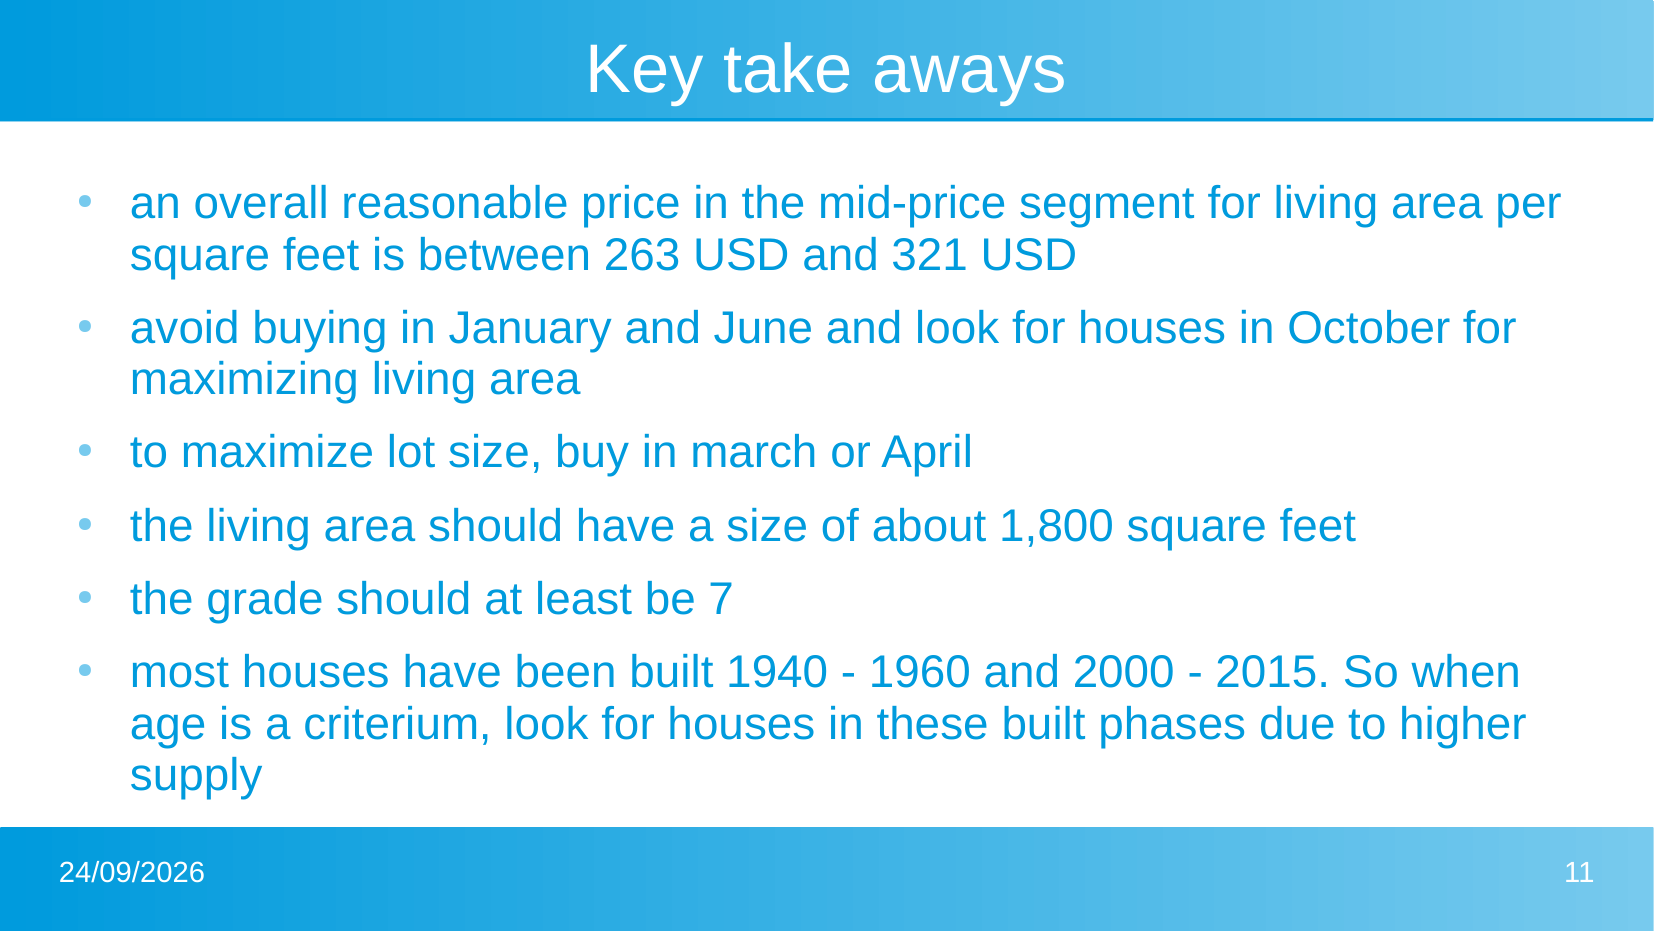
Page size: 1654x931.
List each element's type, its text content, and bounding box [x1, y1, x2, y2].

title Key take aways [59, 29, 1595, 108]
list an overall reasonable price in the mid-price segment for living area per square feet is between 263 USD and 321 USD avoid buying in January and June and look for houses in October for maximizing living area to maximize lot size, buy in march or April the living area should have a size of about 1,800 square feet the grade should at least be 7 most houses have been built 1940 - 1960 and 2000 - 2015. So when age is a criterium, look for houses in these built phases due to higher supply [59, 177, 1595, 768]
